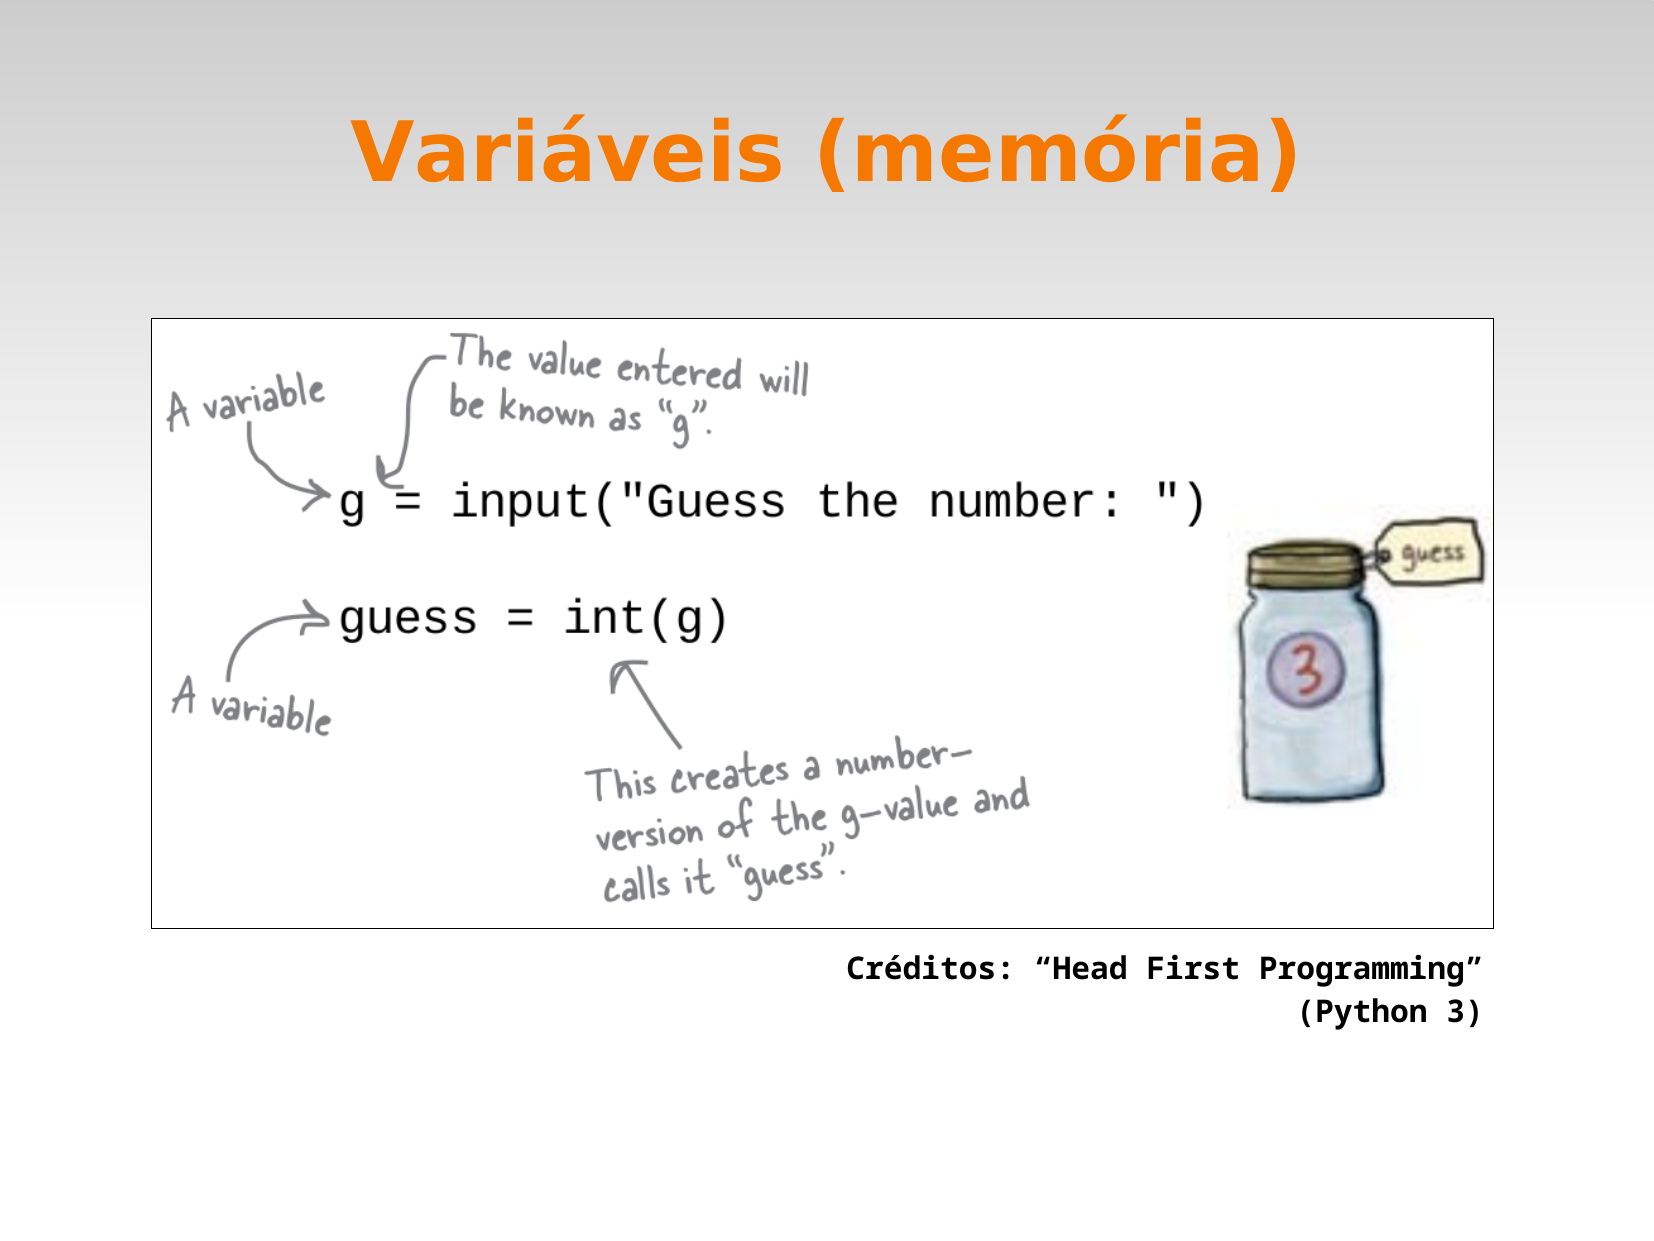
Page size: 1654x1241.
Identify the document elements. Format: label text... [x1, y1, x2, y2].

picture [151, 318, 1494, 929]
title Variáveis (memória) [82, 49, 1571, 257]
text_box Créditos: “Head First Programming” (Python 3) [831, 938, 1499, 1025]
